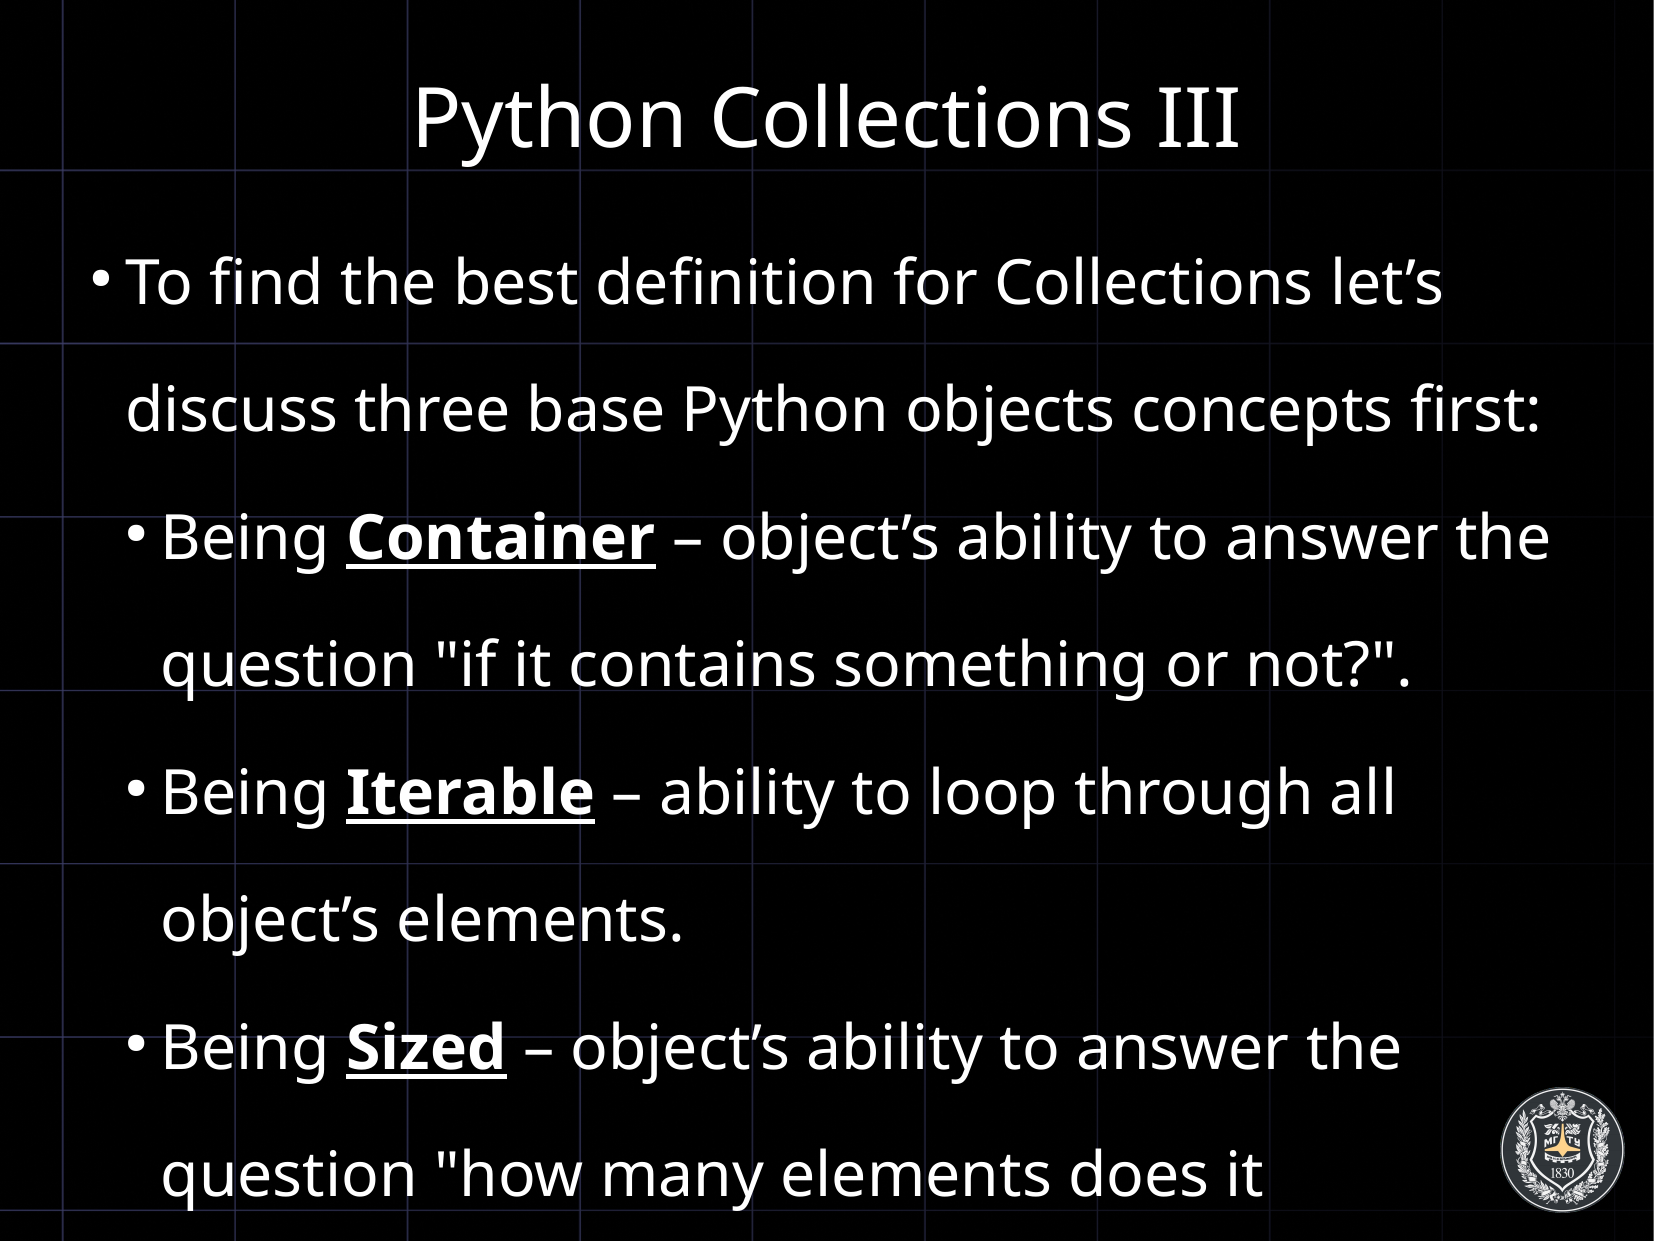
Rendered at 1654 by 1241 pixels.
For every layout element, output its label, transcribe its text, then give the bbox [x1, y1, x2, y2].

picture [0, 0, 1654, 1241]
text_box To find the best definition for Collections let’s discuss three base Python objects concepts first: Being Container – object’s ability to answer the question "if it contains something or not?". Being Iterable – ability to loop through all object’s elements. Being Sized – object’s ability to answer the question "how many elements does it contain?". Collection is something that is Container, Iterable & Sized. [75, 187, 1576, 1234]
title Python Collections III [82, 37, 1571, 187]
